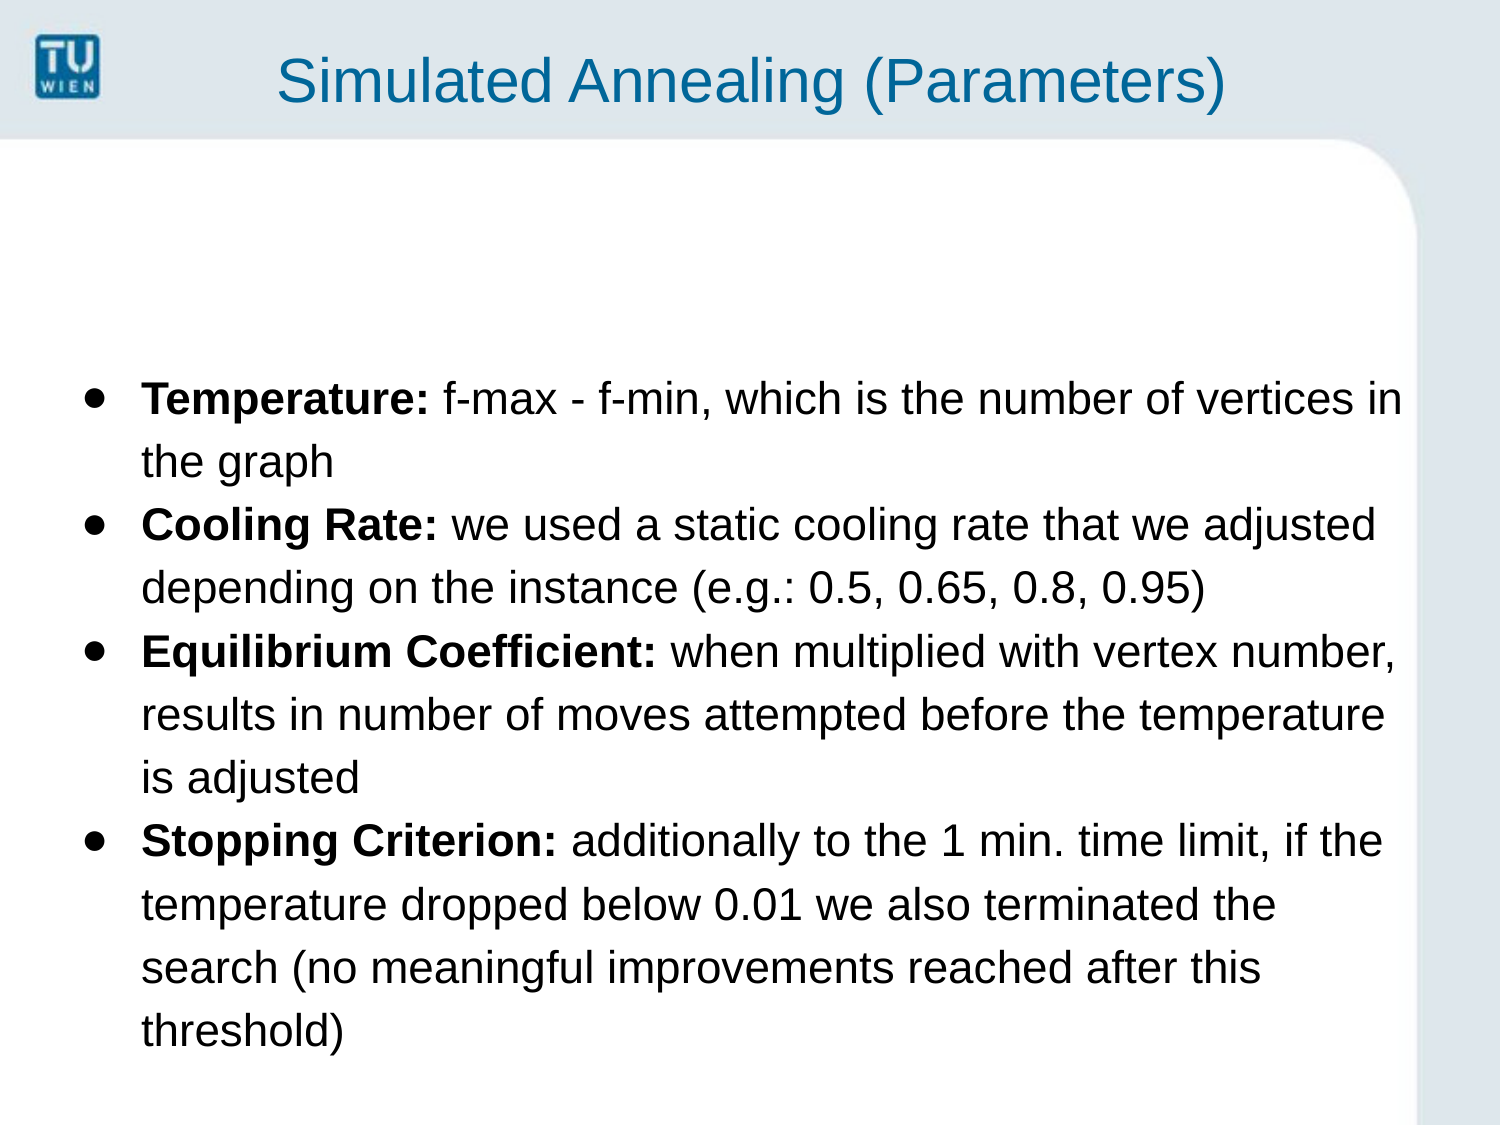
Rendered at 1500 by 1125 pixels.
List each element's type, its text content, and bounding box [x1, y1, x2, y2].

text_box Simulated Annealing (Parameters) [192, 24, 1313, 135]
list Temperature: f-max - f-min, which is the number of vertices in the graph Cooling Rate: we used a static cooling rate that we adjusted depending on the instance (e.g.: 0.5, 0.65, 0.8, 0.95) Equilibrium Coefficient: when multiplied with vertex number, results in number of moves attempted before the temperature is adjusted Stopping Criterion: additionally to the 1 min. time limit, if the temperature dropped below 0.01 we also terminated the search (no meaningful improvements reached after this threshold) [51, 252, 1422, 1044]
picture [0, 0, 1500, 1125]
